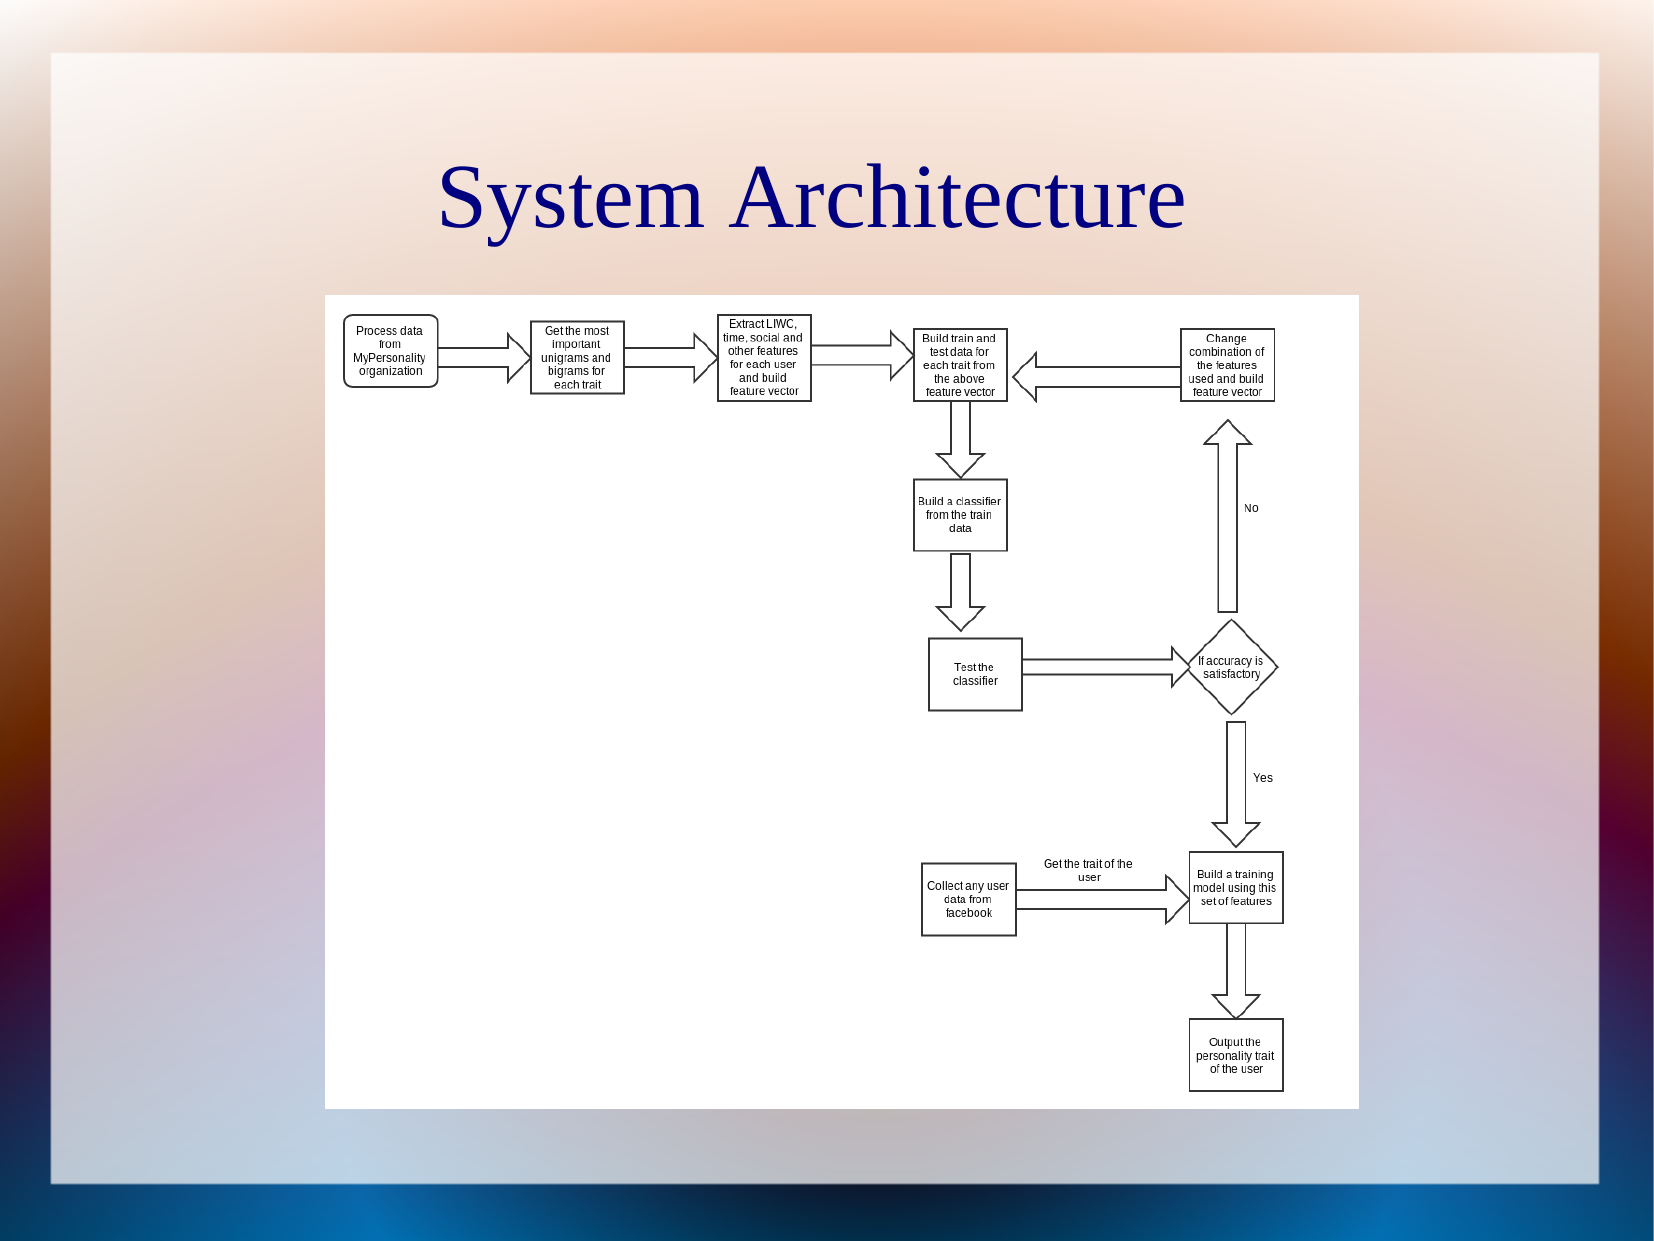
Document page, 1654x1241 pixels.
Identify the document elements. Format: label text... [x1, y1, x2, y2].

title System Architecture [118, 112, 1506, 281]
picture [0, 0, 1654, 1241]
